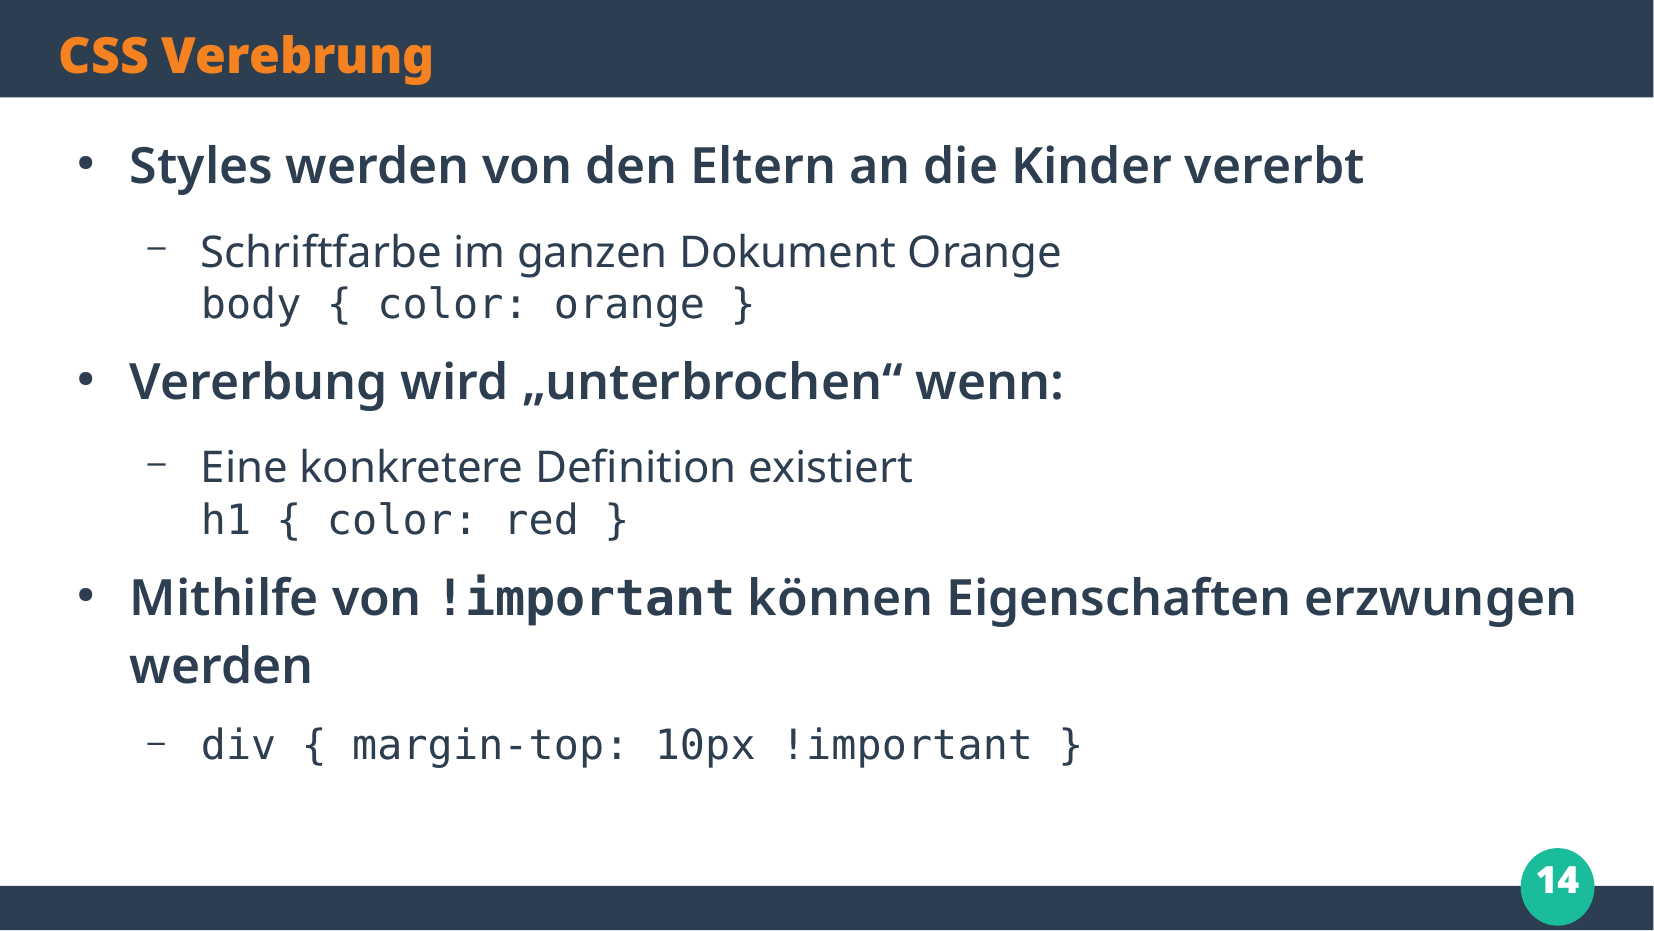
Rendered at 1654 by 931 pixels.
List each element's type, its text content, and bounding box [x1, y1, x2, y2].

title CSS Verebrung [59, 8, 1595, 89]
list Styles werden von den Eltern an die Kinder vererbt Schriftfarbe im ganzen Dokument Orange body { color: orange } Vererbung wird „unterbrochen“ wenn: Eine konkretere Definition existiert h1 { color: red } Mithilfe von !important können Eigenschaften erzwungen werden div { margin-top: 10px !important } [59, 129, 1595, 864]
